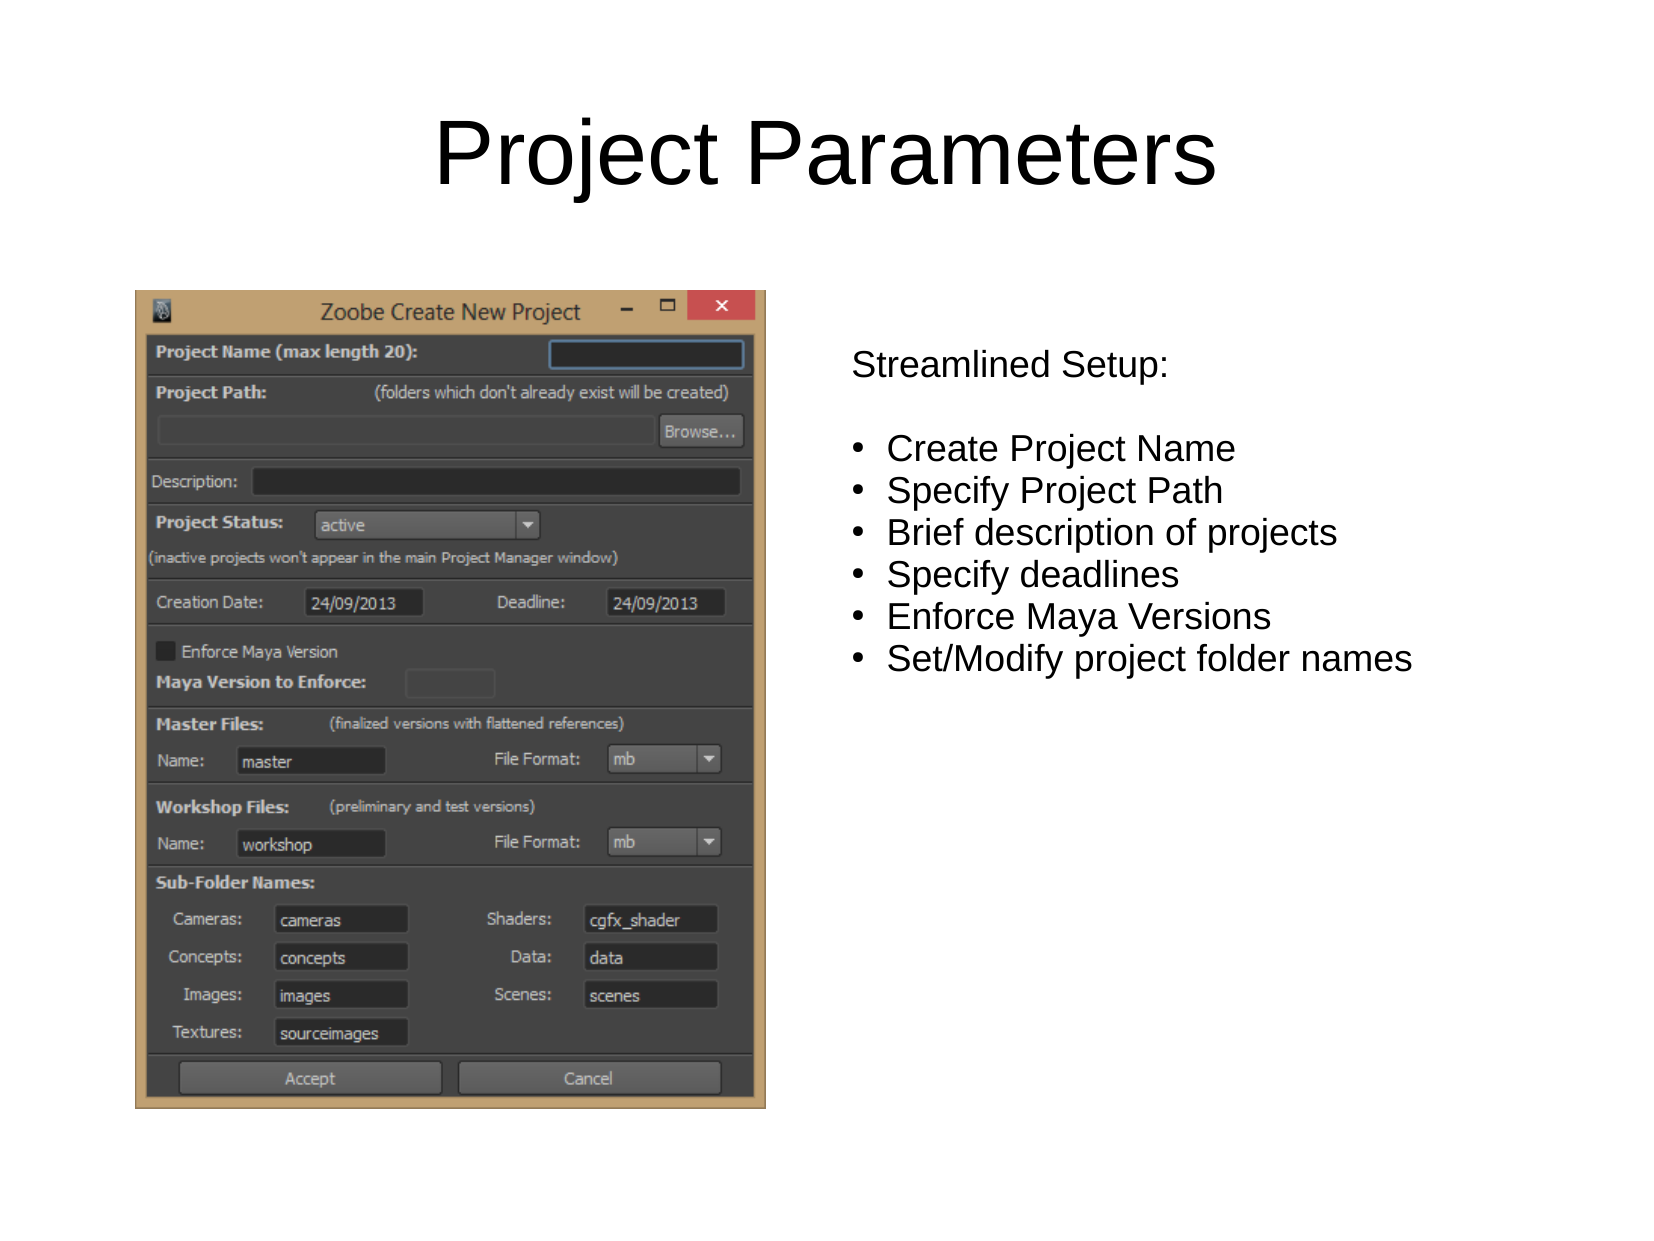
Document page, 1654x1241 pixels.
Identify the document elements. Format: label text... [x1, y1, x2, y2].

title Project Parameters [82, 49, 1571, 257]
table_header Streamlined Setup: Create Project Name Specify Project Path Brief description of projects Specify deadlines Enforce Maya Versions Set/Modify project folder names [837, 337, 1654, 688]
picture [135, 290, 766, 1109]
